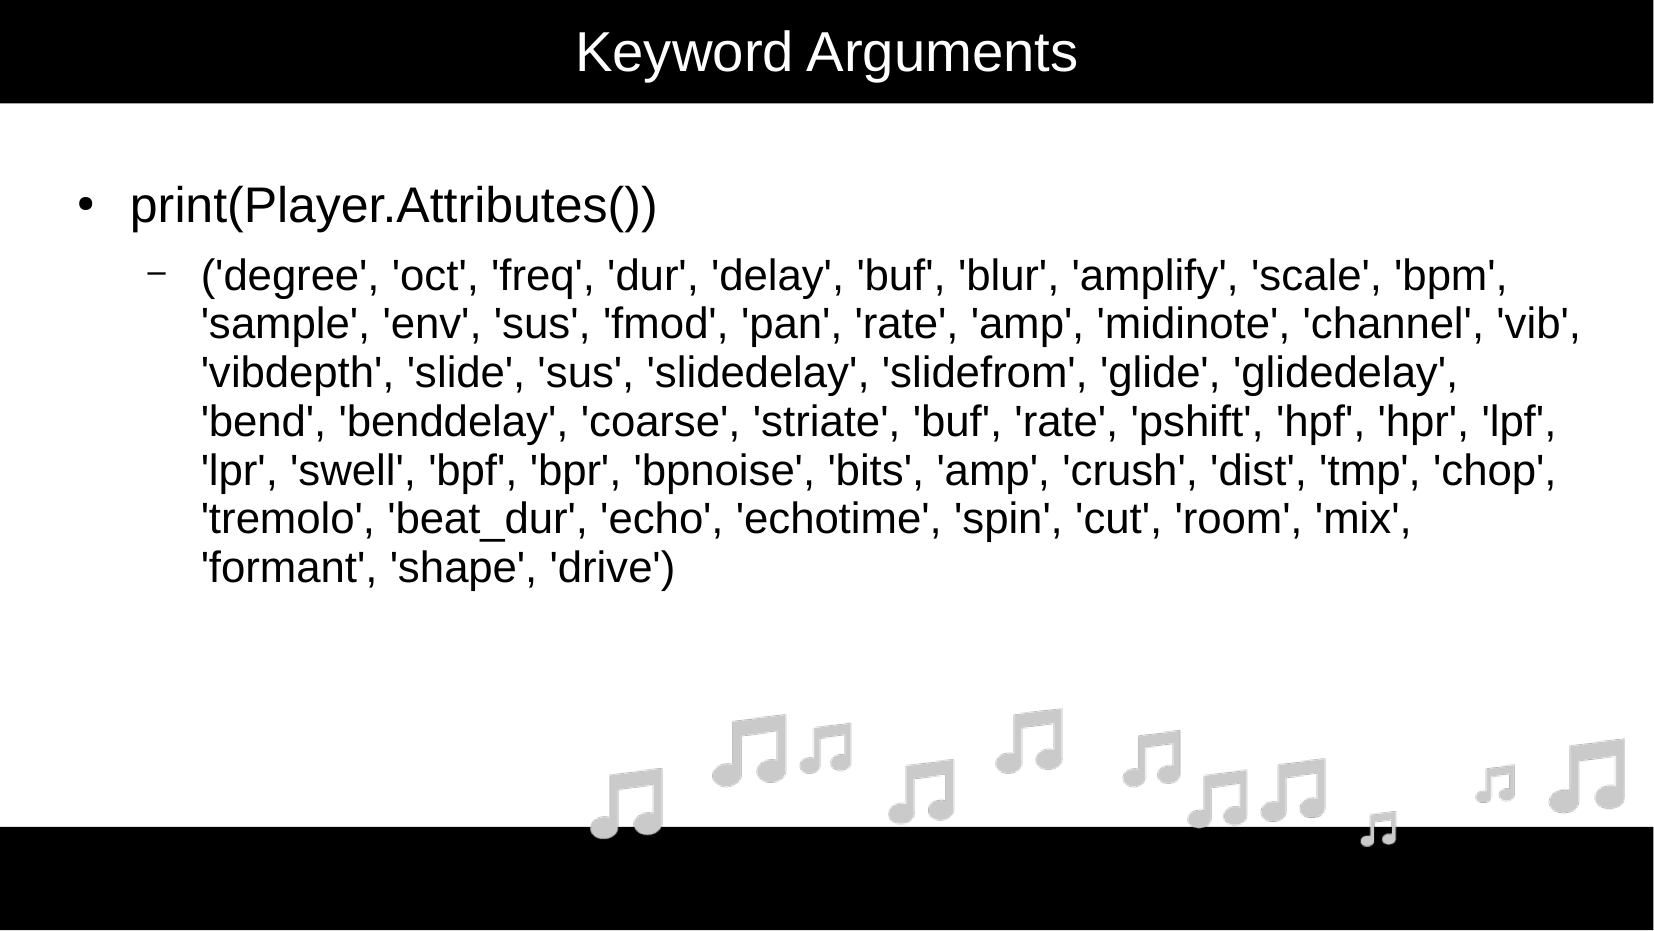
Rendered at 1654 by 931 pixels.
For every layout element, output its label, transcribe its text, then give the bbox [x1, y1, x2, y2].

title Keyword Arguments [59, 6, 1595, 98]
list print(Player.Attributes()) ('degree', 'oct', 'freq', 'dur', 'delay', 'buf', 'blur', 'amplify', 'scale', 'bpm', 'sample', 'env', 'sus', 'fmod', 'pan', 'rate', 'amp', 'midinote', 'channel', 'vib', 'vibdepth', 'slide', 'sus', 'slidedelay', 'slidefrom', 'glide', 'glidedelay', 'bend', 'benddelay', 'coarse', 'striate', 'buf', 'rate', 'pshift', 'hpf', 'hpr', 'lpf', 'lpr', 'swell', 'bpf', 'bpr', 'bpnoise', 'bits', 'amp', 'crush', 'dist', 'tmp', 'chop', 'tremolo', 'beat_dur', 'echo', 'echotime', 'spin', 'cut', 'room', 'mix', 'formant', 'shape', 'drive') [59, 177, 1595, 768]
